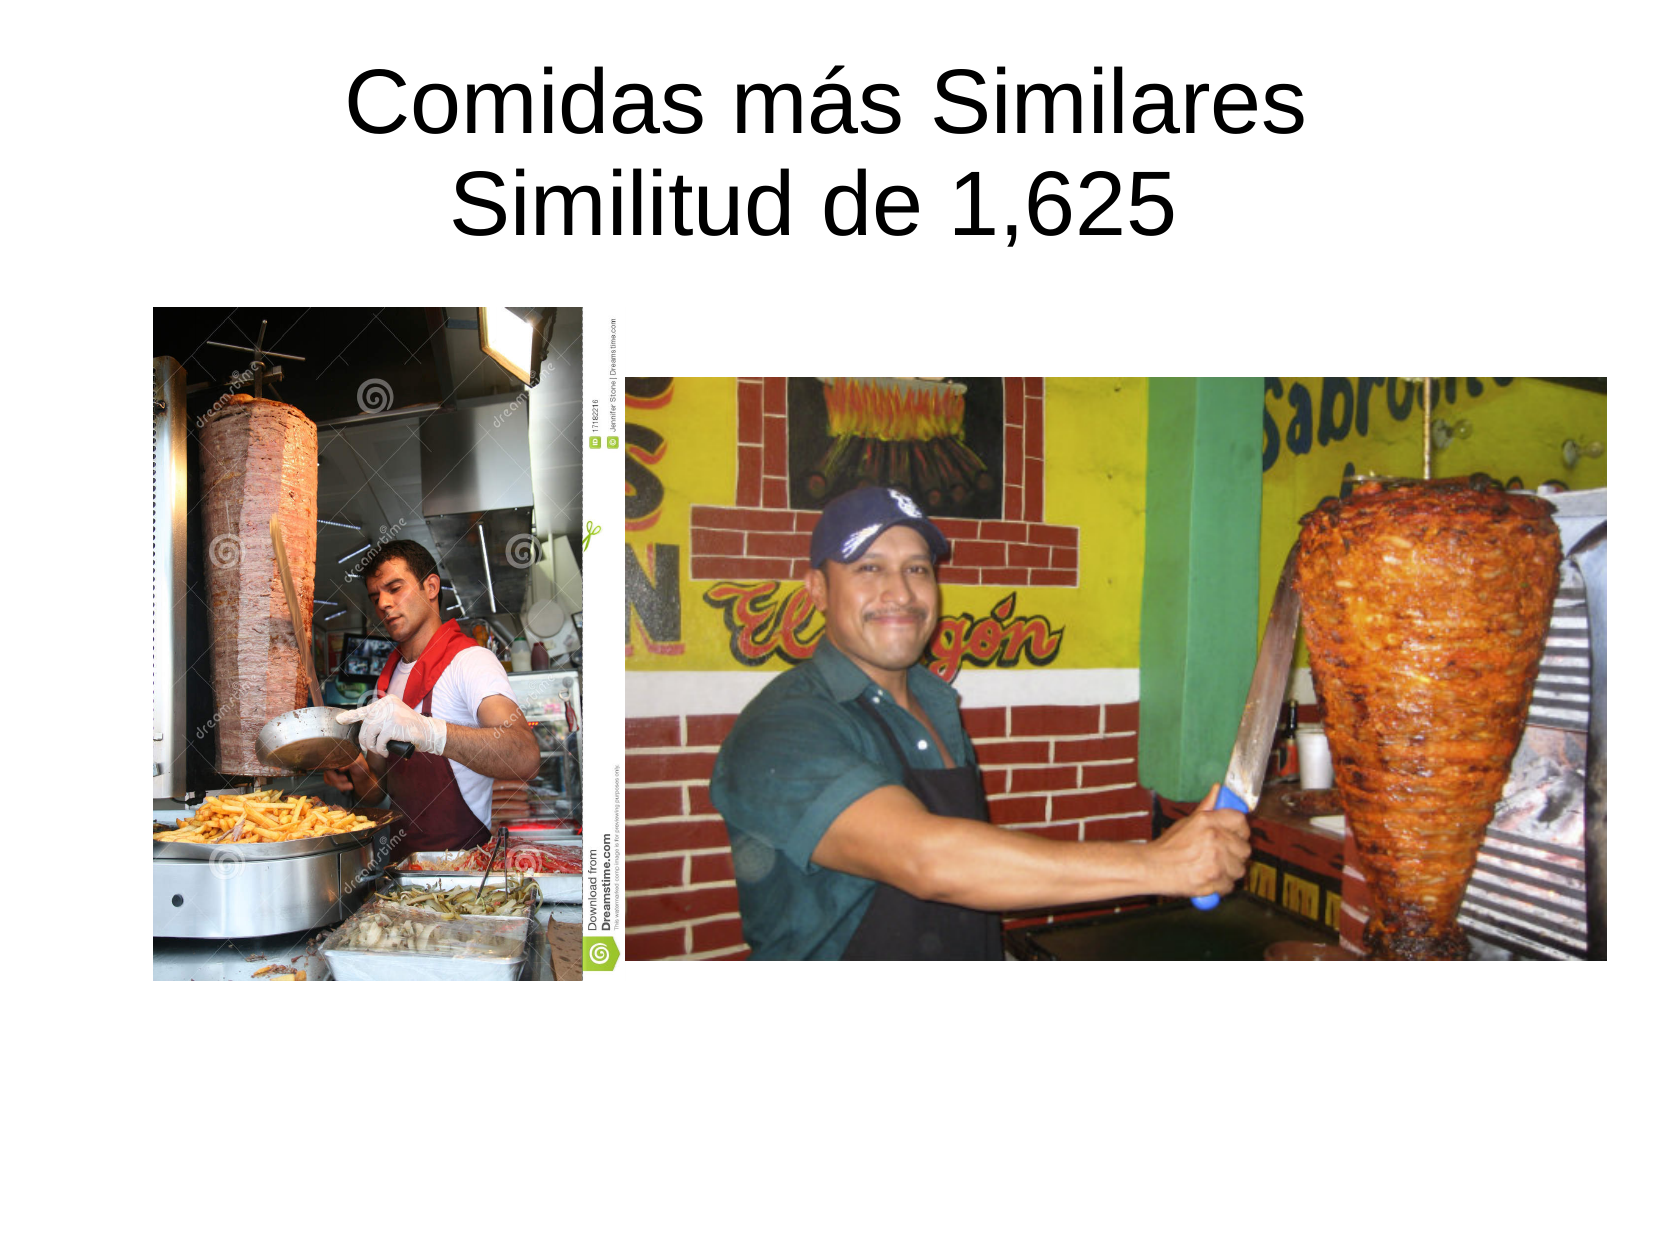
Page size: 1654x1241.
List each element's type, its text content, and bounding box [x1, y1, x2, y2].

picture [153, 307, 1607, 981]
title Comidas más Similares Similitud de 1,625 [82, 49, 1571, 257]
